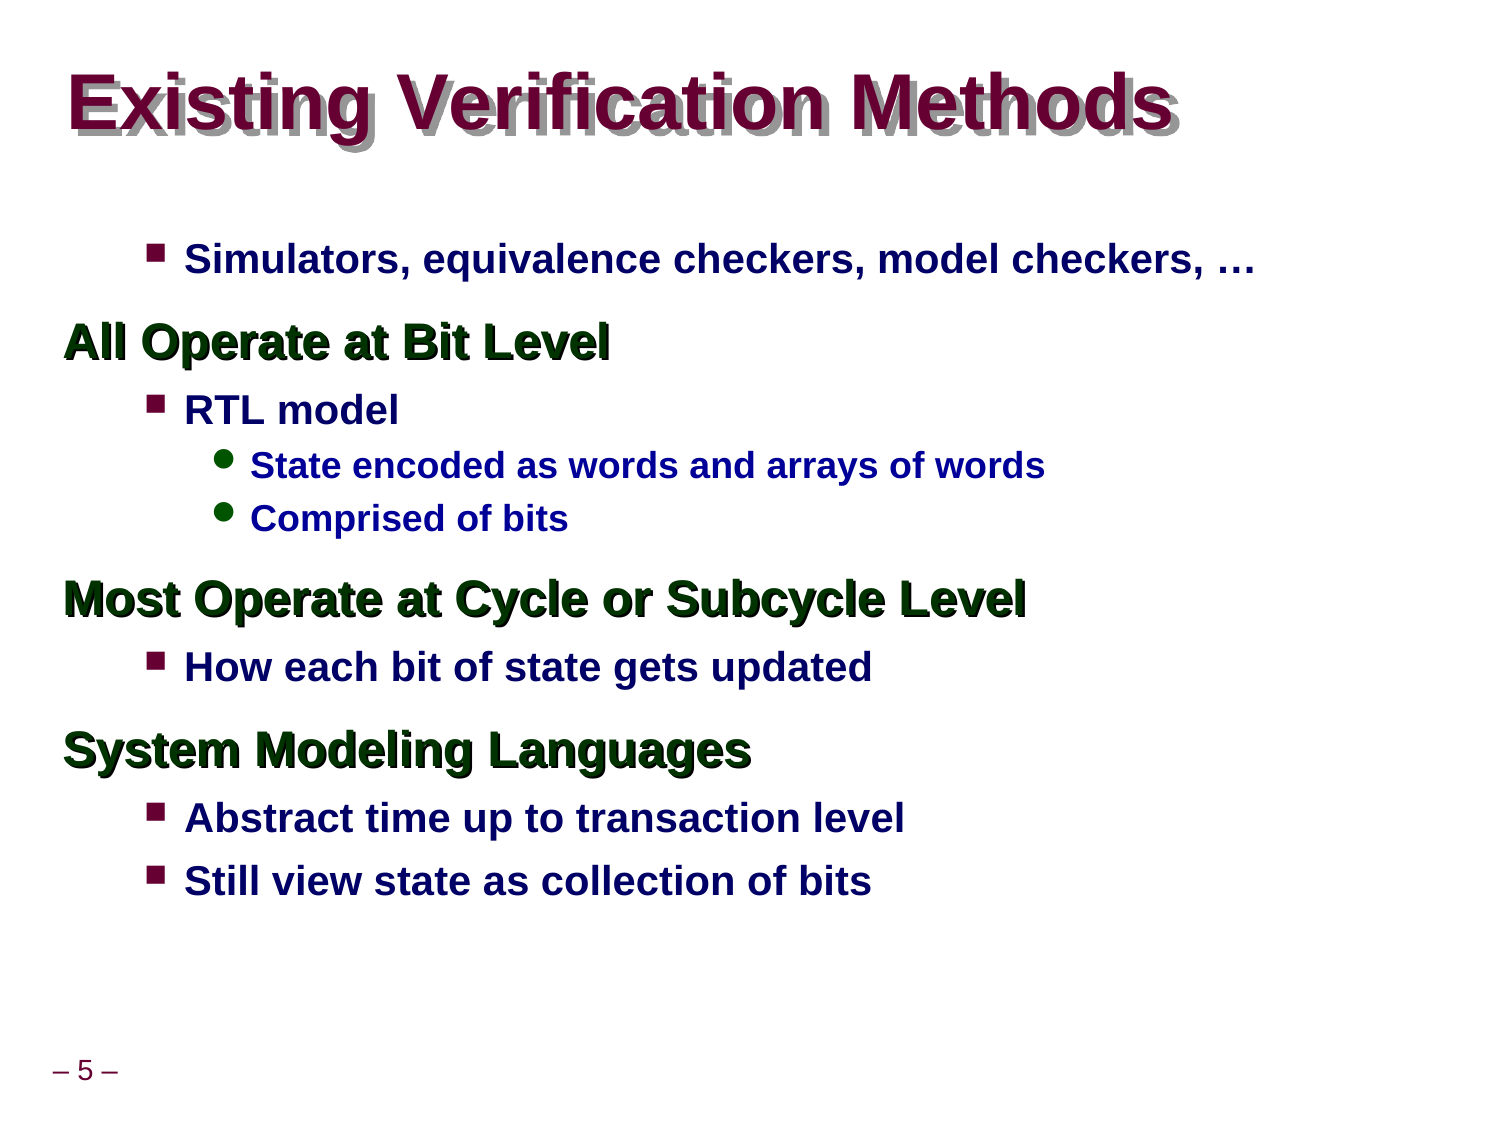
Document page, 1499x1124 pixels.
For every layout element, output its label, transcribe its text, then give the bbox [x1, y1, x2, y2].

title Existing Verification Methods [66, 40, 1495, 169]
list Simulators, equivalence checkers, model checkers, … All Operate at Bit Level RTL model State encoded as words and arrays of words Comprised of bits Most Operate at Cycle or Subcycle Level How each bit of state gets updated System Modeling Languages Abstract time up to transaction level Still view state as collection of bits [47, 224, 1409, 1056]
